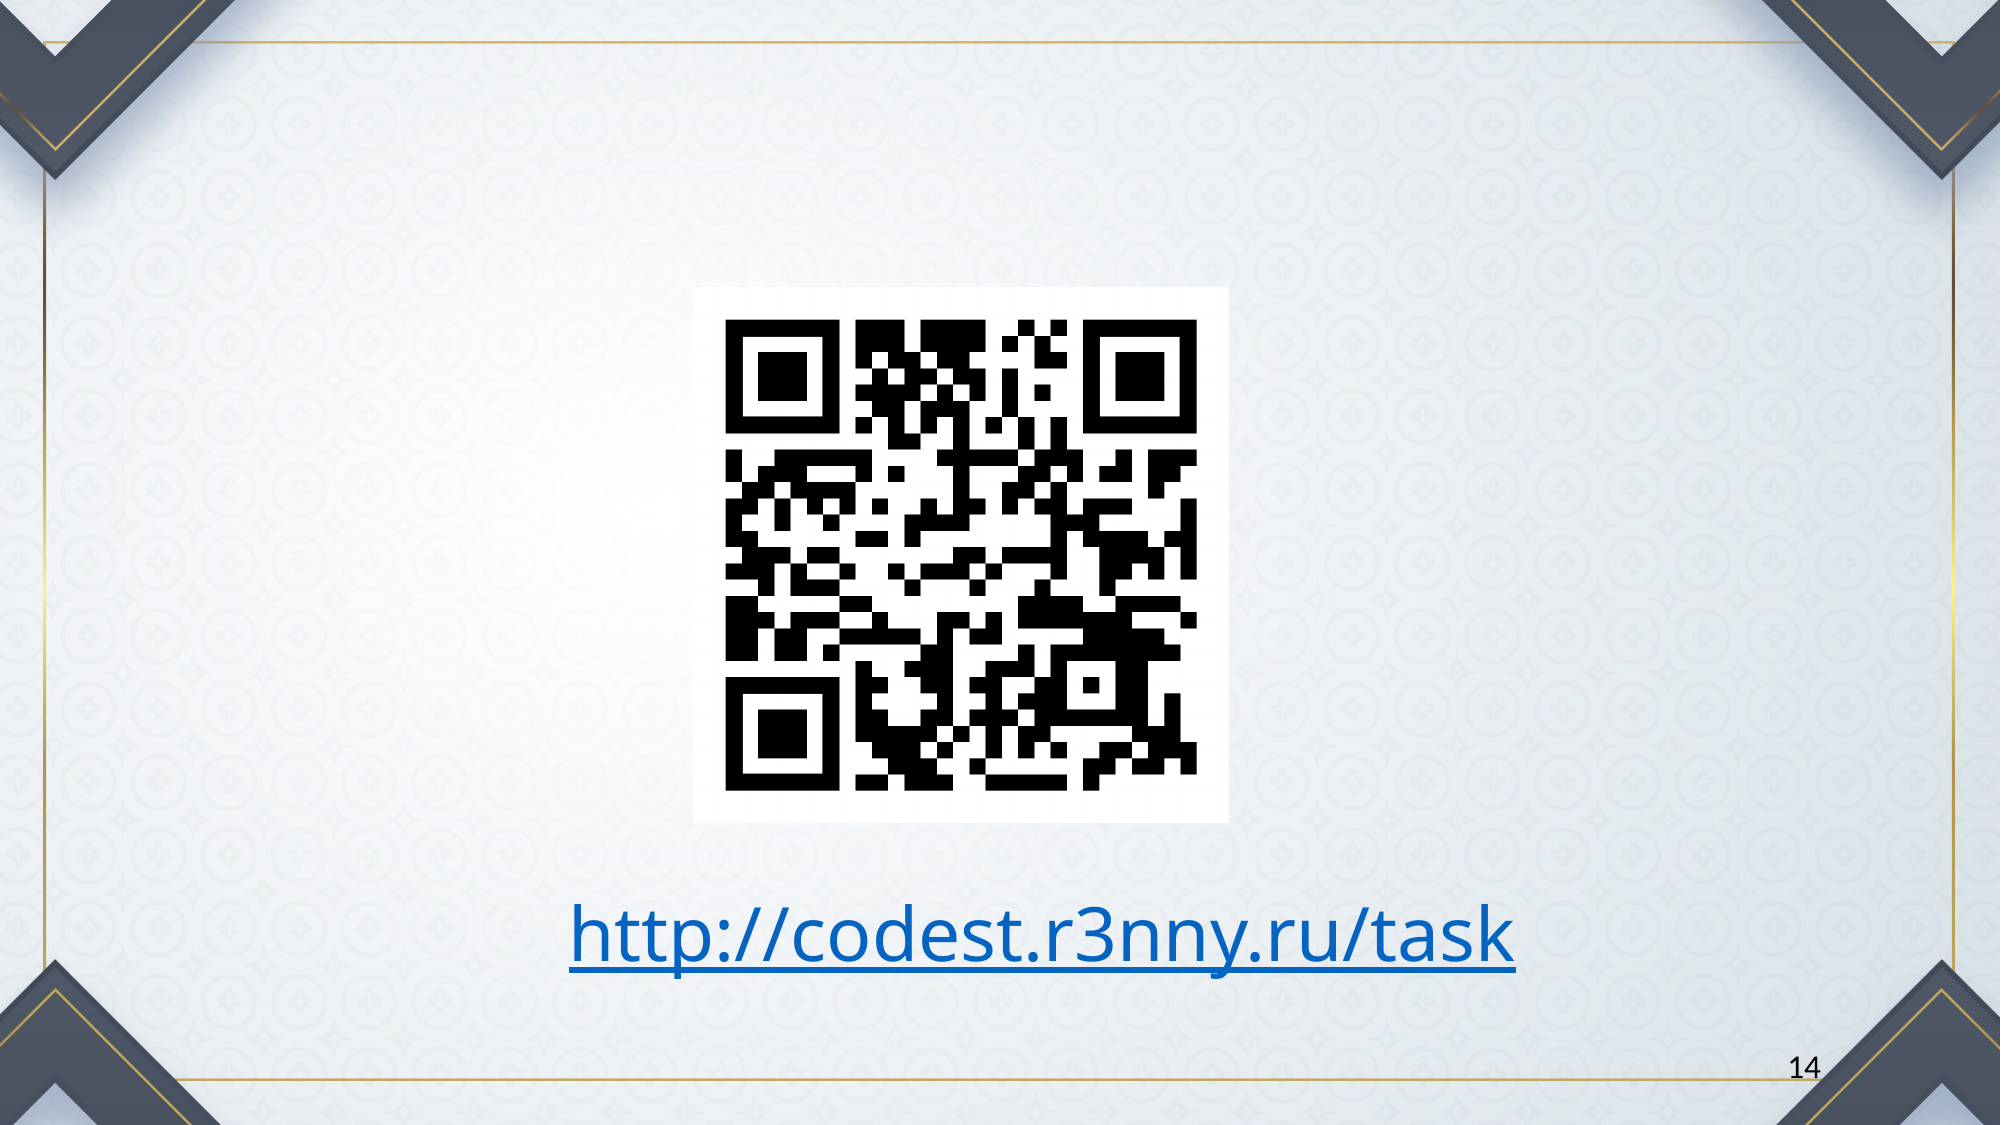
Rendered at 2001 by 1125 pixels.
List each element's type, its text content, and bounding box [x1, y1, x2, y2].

picture [0, 0, 2000, 1125]
slide_number <number> [1385, 1034, 1836, 1095]
text_box http://codest.r3nny.ru/task [553, 872, 1696, 996]
